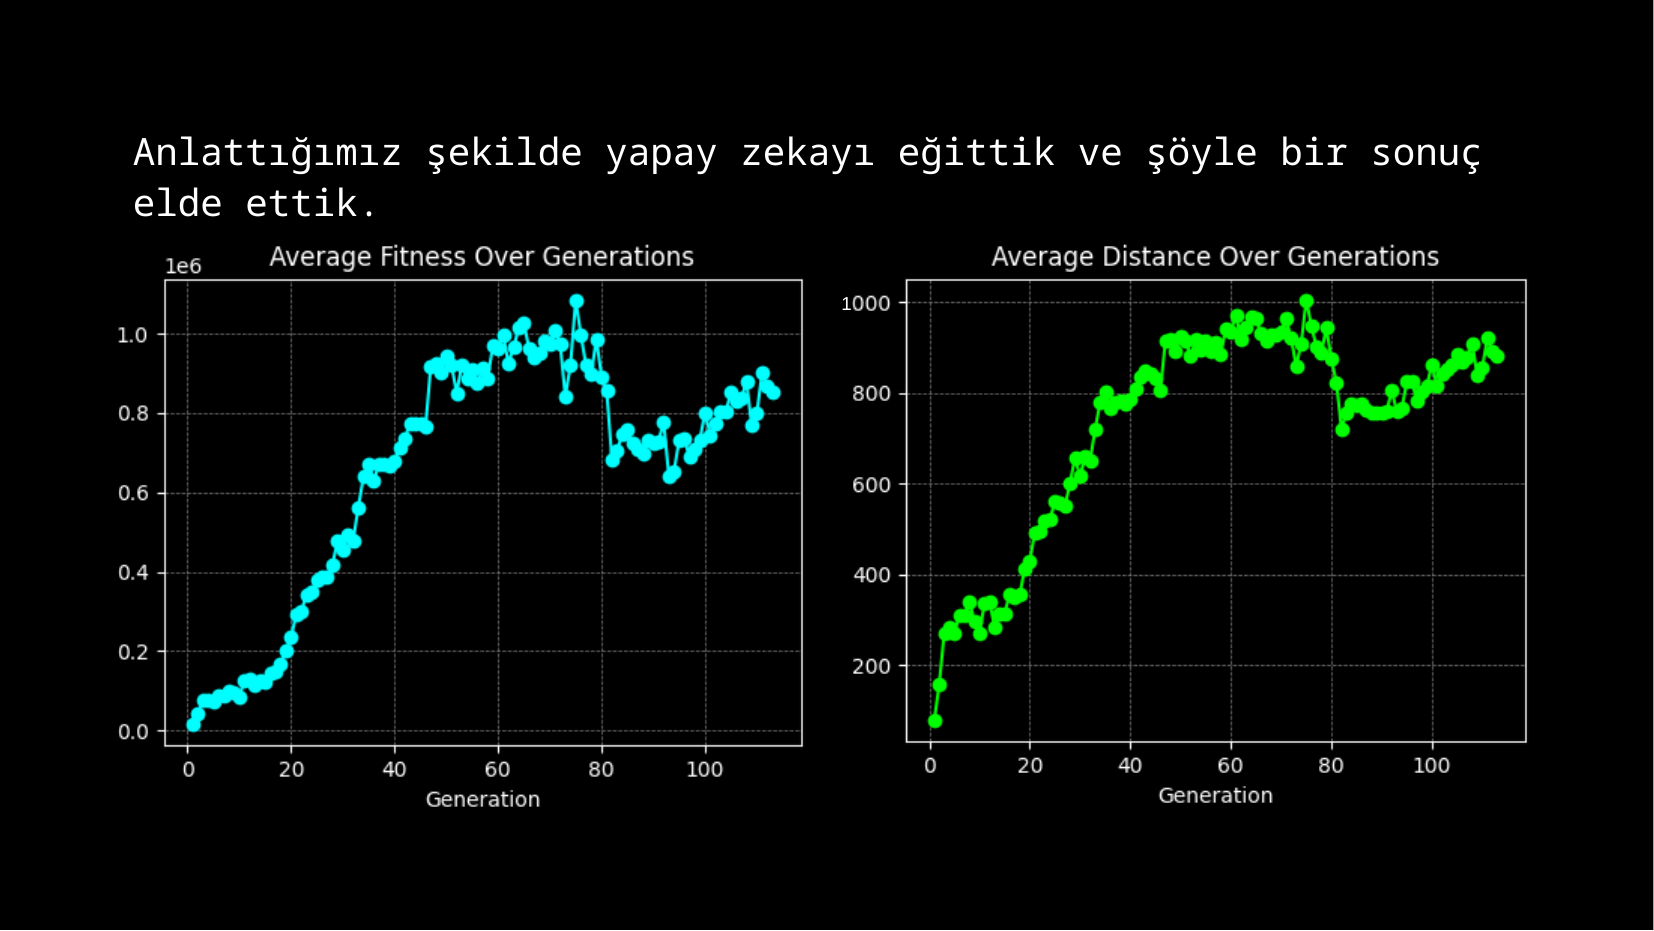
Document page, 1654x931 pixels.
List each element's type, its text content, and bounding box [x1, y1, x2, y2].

picture [852, 236, 1536, 810]
text_box Anlattığımız şekilde yapay zekayı eğittik ve şöyle bir sonuç elde ettik. [118, 118, 1536, 237]
picture [118, 236, 812, 813]
text_box 1 [826, 286, 867, 323]
